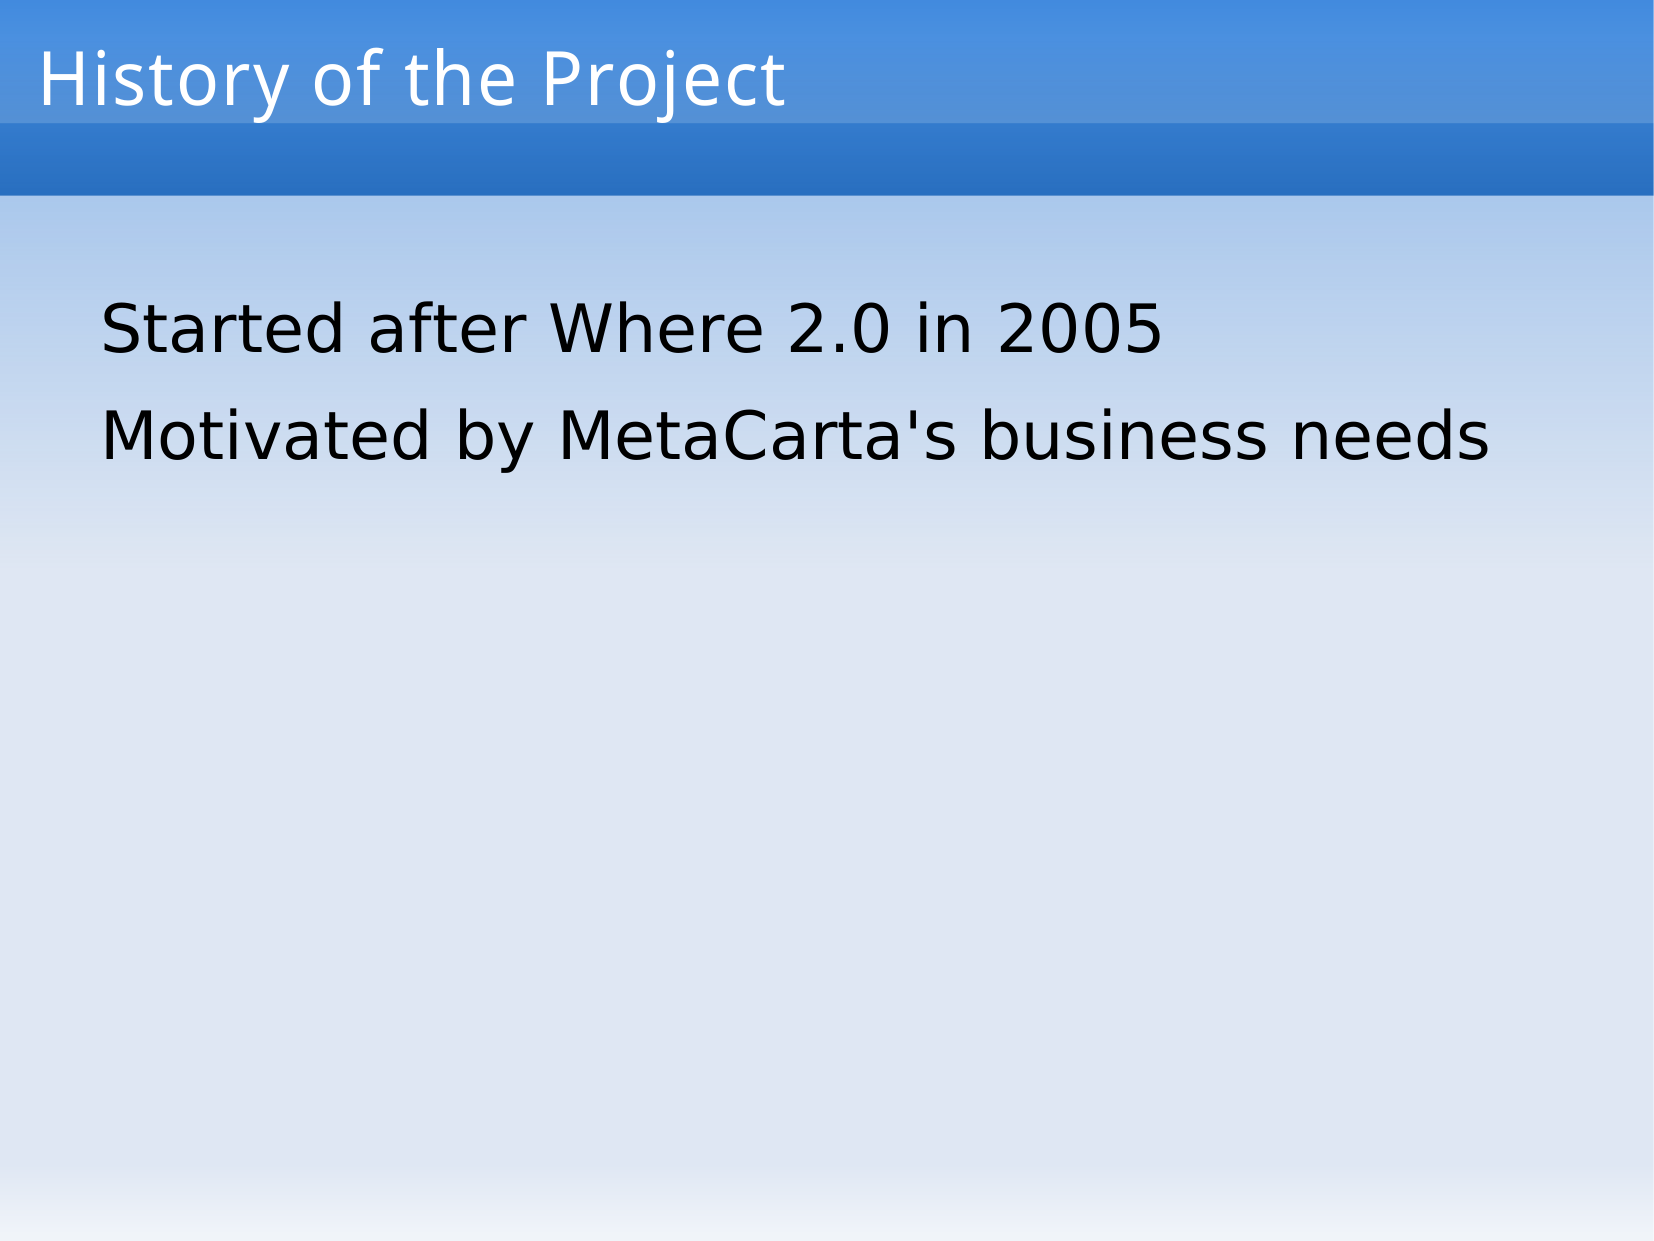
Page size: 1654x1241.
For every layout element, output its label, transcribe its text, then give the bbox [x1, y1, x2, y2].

title History of the Project [37, 2, 1463, 151]
picture [0, 0, 1654, 1241]
list Started after Where 2.0 in 2005 Motivated by MetaCarta's business needs [82, 290, 1571, 1109]
